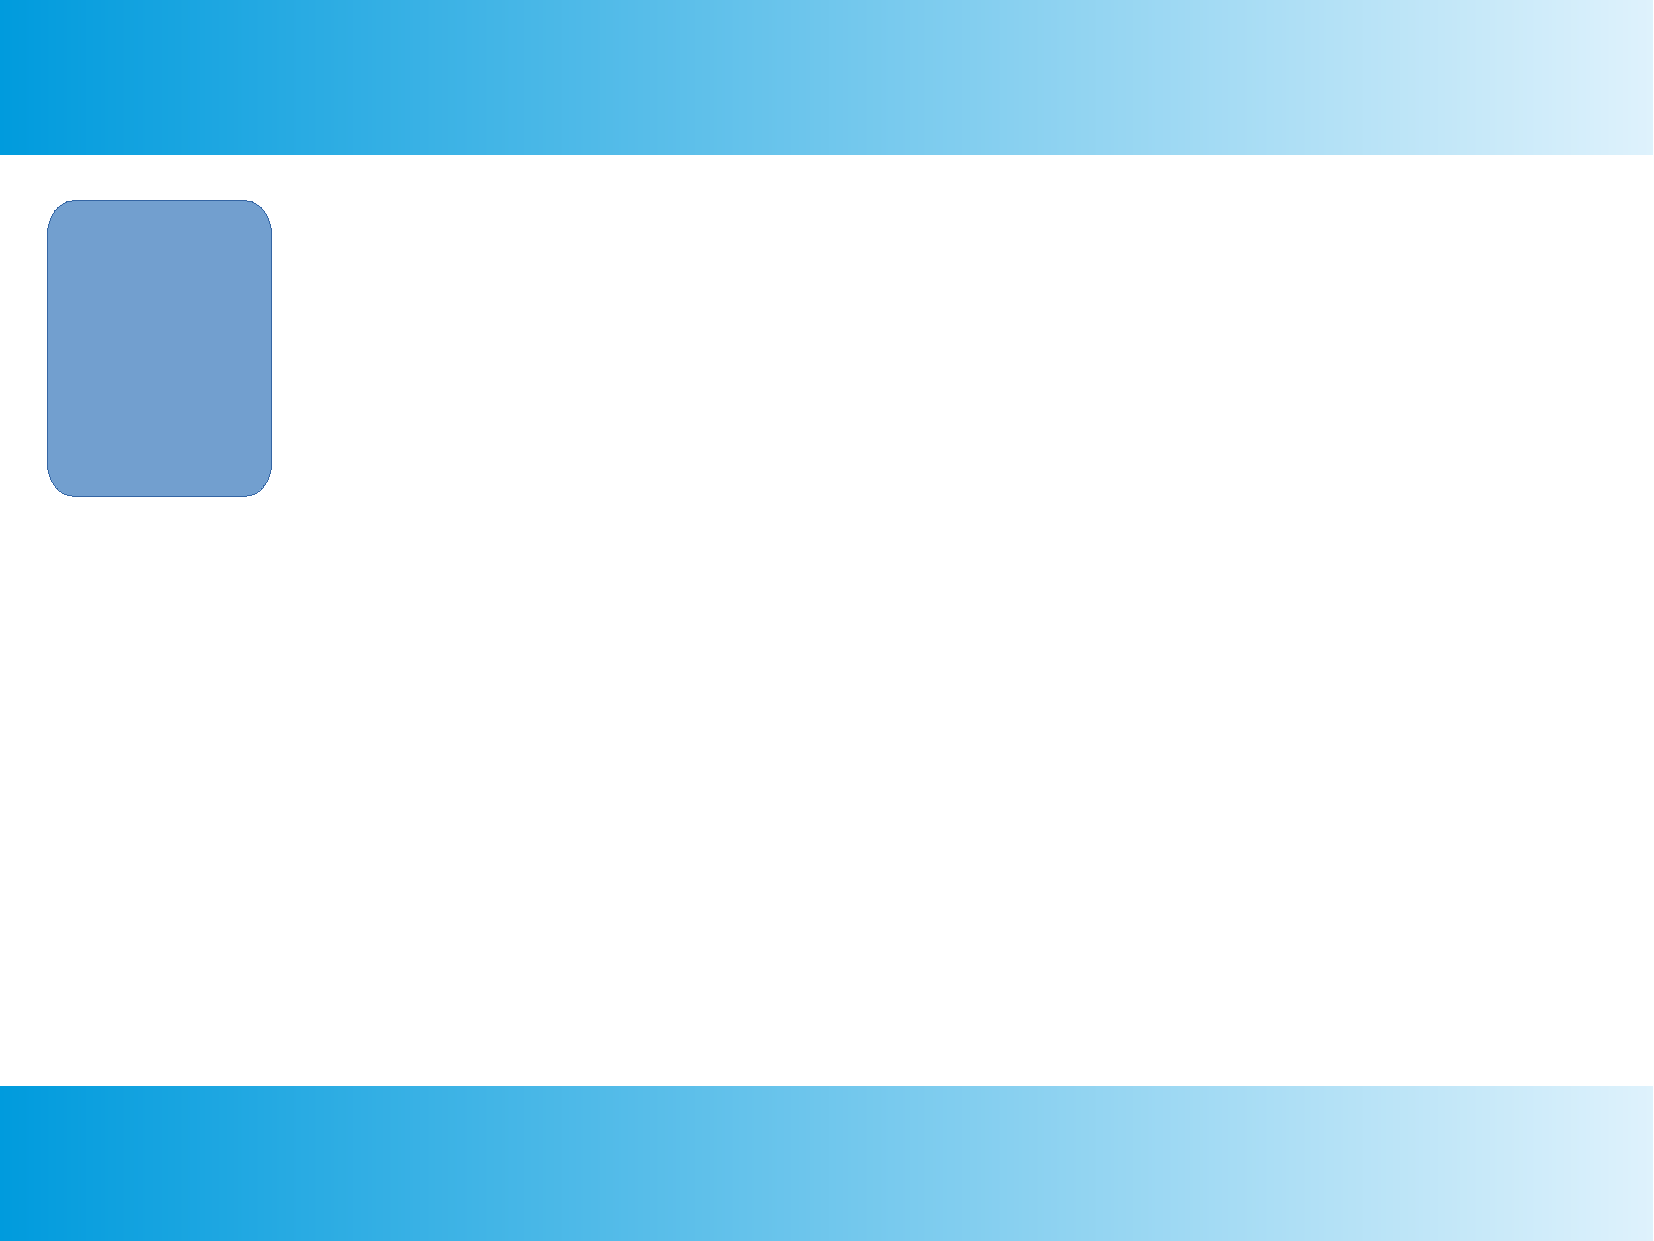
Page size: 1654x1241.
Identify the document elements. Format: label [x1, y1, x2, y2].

text_box [47, 200, 272, 497]
